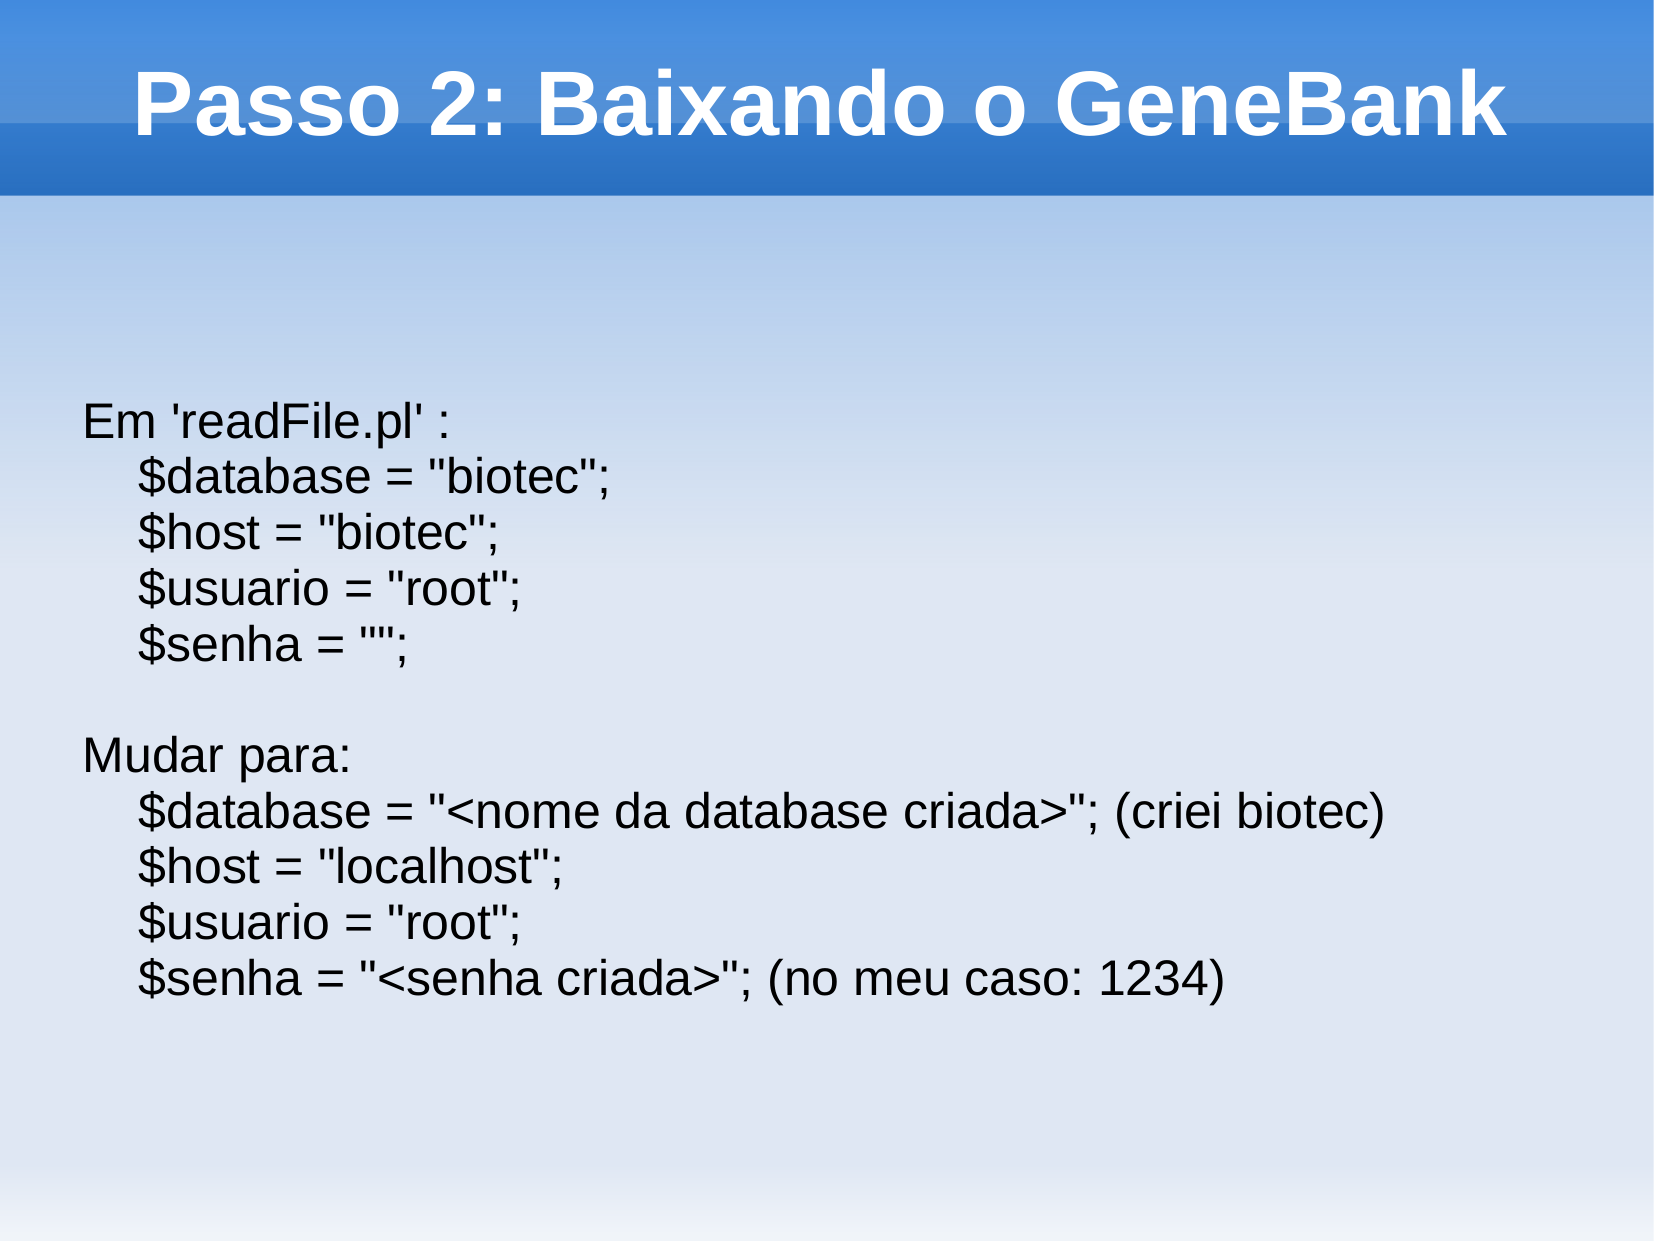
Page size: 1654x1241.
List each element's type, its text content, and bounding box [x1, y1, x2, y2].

title Passo 2: Baixando o GeneBank [76, 0, 1565, 208]
subtitle Em 'readFile.pl' : $database = "biotec"; $host = "biotec"; $usuario = "root"; $senha = ""; Mudar para: $database = "<nome da database criada>"; (criei biotec) $host = "localhost"; $usuario = "root"; $senha = "<senha criada>"; (no meu caso: 1234) [82, 290, 1571, 1109]
picture [0, 0, 1654, 1241]
